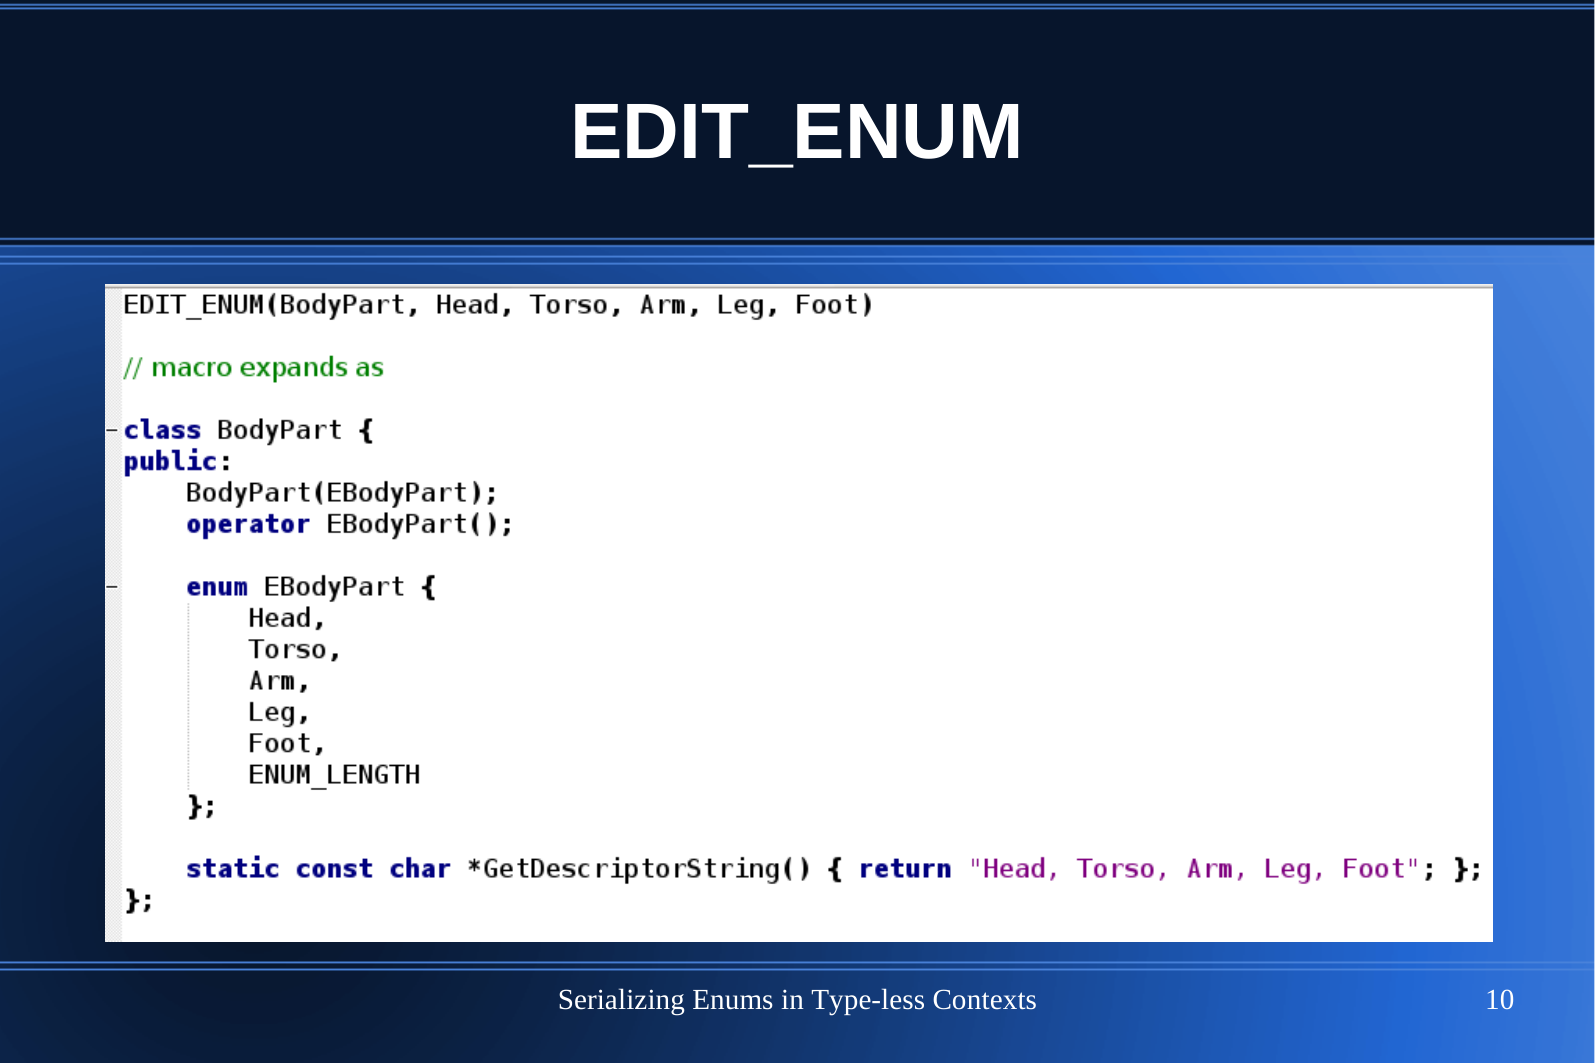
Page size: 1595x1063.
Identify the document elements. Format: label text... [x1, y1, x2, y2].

picture [0, 0, 1595, 1063]
title EDIT_ENUM [79, 42, 1515, 220]
